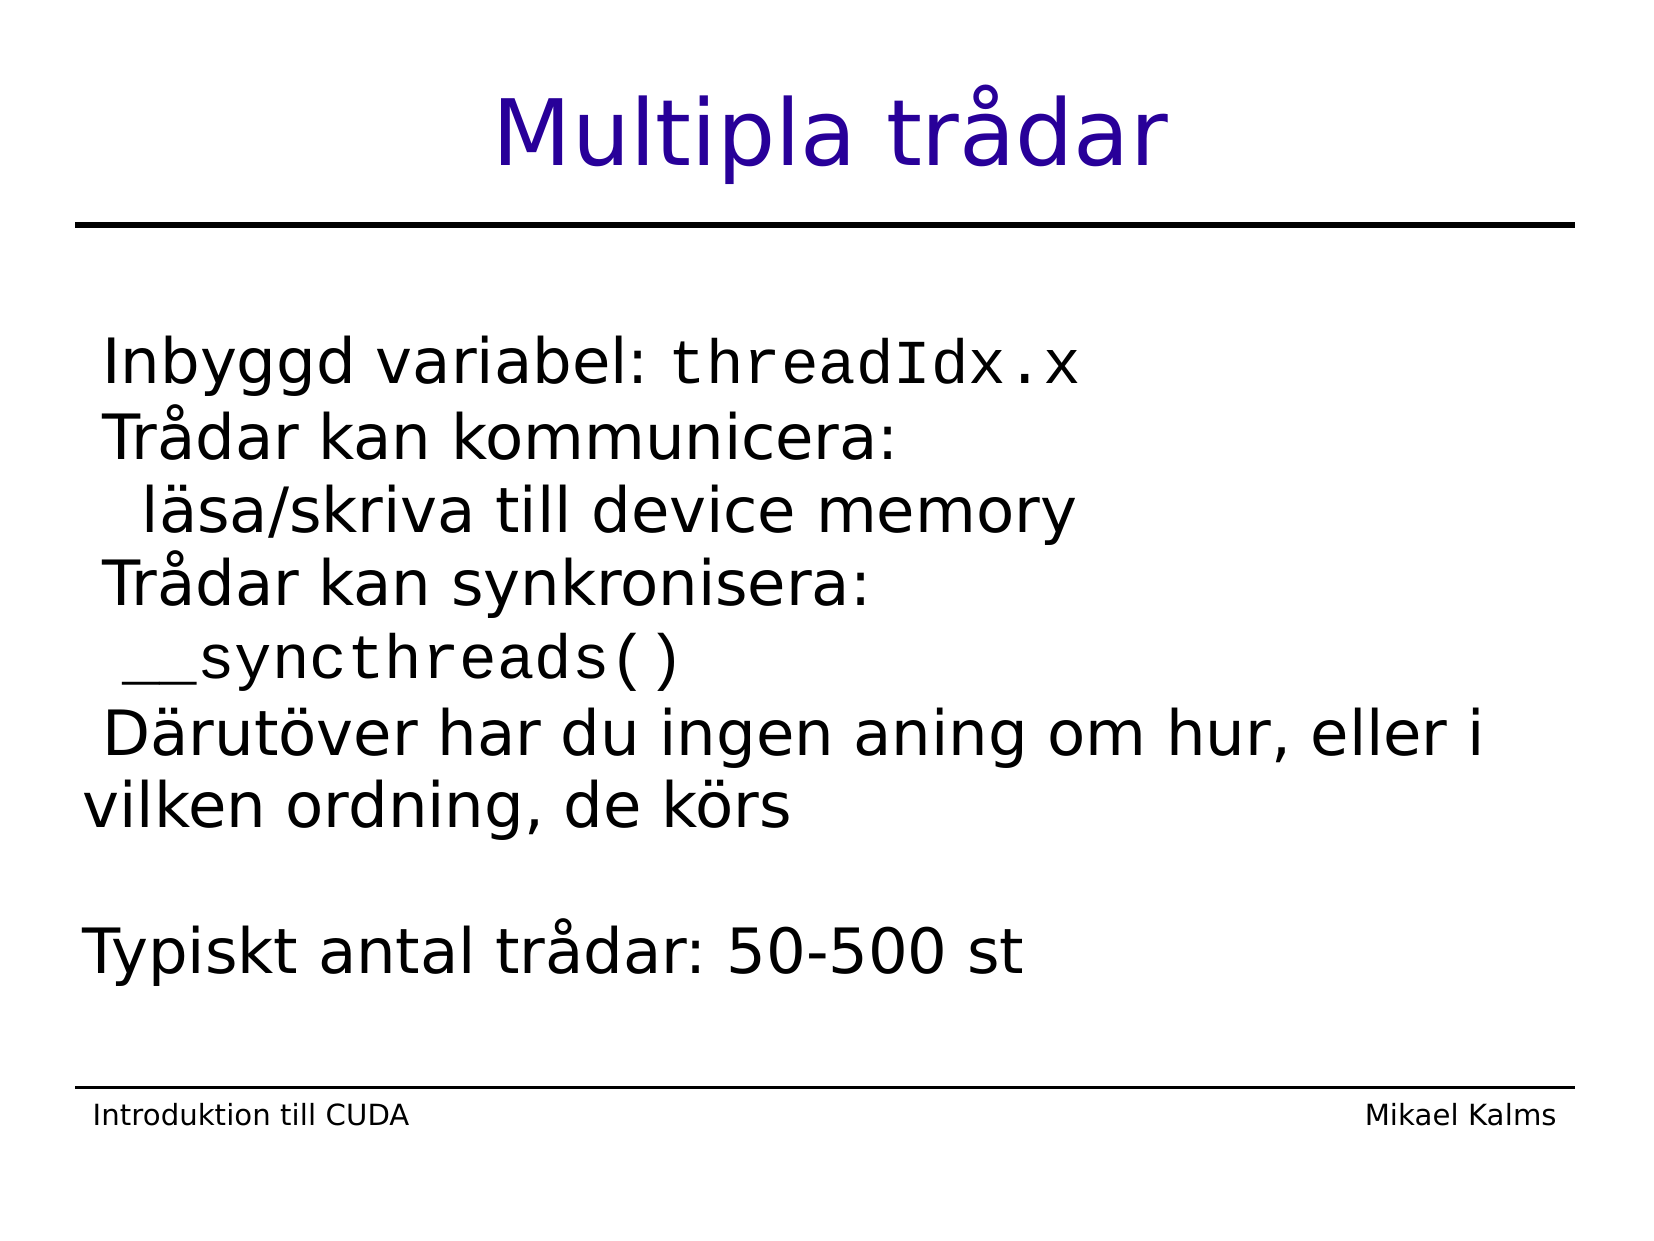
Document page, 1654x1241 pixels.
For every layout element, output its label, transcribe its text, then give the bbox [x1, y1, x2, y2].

text_box Inbyggd variabel: threadIdx.x Trådar kan kommunicera: läsa/skriva till device memory Trådar kan synkronisera: __syncthreads() Därutöver har du ingen aning om hur, eller i vilken ordning, de körs Typiskt antal trådar: 50-500 st [82, 300, 1571, 1013]
text_box Introduktion till CUDA [75, 1087, 428, 1143]
text_box Mikael Kalms [1347, 1087, 1576, 1143]
title Multipla trådar [86, 37, 1576, 231]
